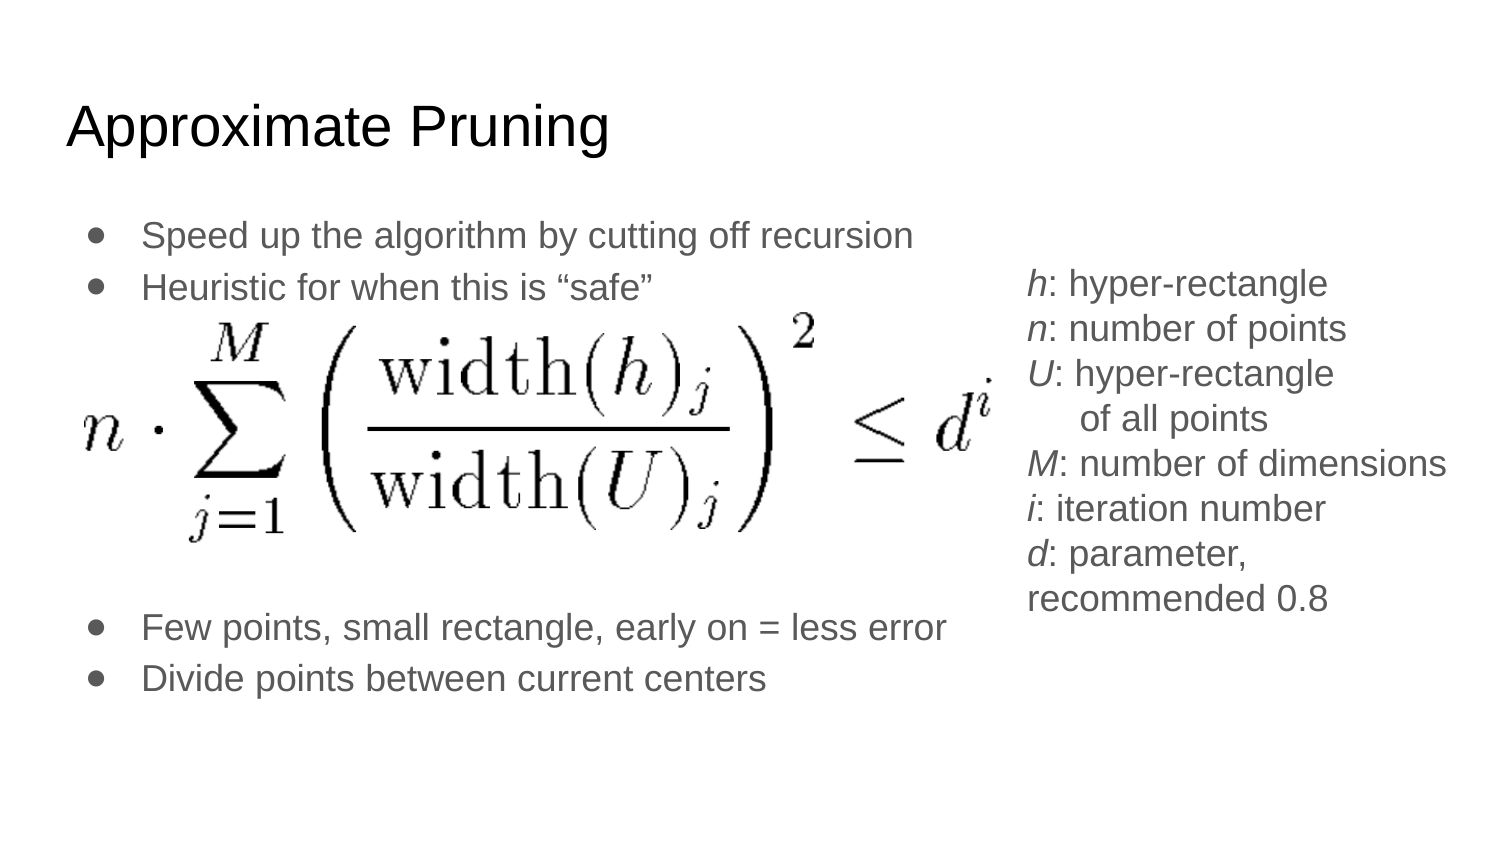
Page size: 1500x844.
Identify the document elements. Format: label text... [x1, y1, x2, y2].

text_box h: hyper-rectangle n: number of points U: hyper-rectangle of all points M: number of dimensions i: iteration number d: parameter, recommended 0.8 [1012, 244, 1467, 680]
picture [83, 306, 1006, 554]
title Approximate Pruning [51, 72, 1449, 167]
list Speed up the algorithm by cutting off recursion Heuristic for when this is “safe” Few points, small rectangle, early on = less error Divide points between current centers [51, 189, 1449, 750]
